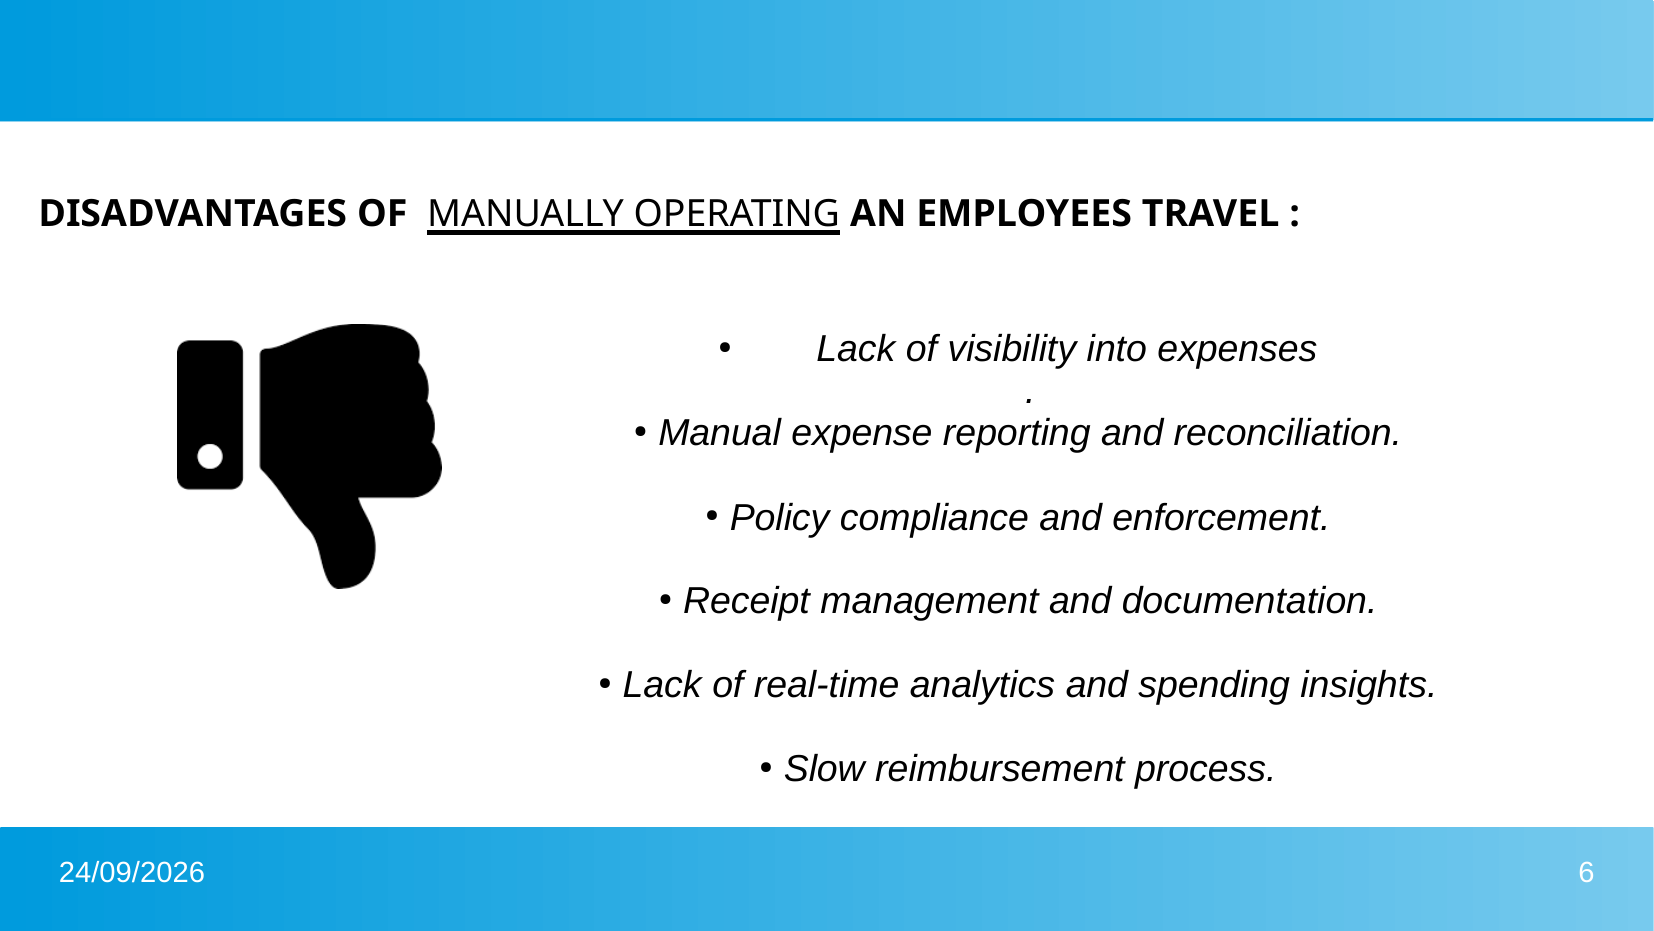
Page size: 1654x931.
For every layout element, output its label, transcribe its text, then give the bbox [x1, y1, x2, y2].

text_box Lack of visibility into expenses . Manual expense reporting and reconciliation. Policy compliance and enforcement. Receipt management and documentation. Lack of real-time analytics and spending insights. Slow reimbursement process. [572, 320, 1453, 798]
picture [177, 324, 442, 589]
text_box DISADVANTAGES OF MANUALLY OPERATING AN EMPLOYEES TRAVEL : [23, 179, 1382, 266]
